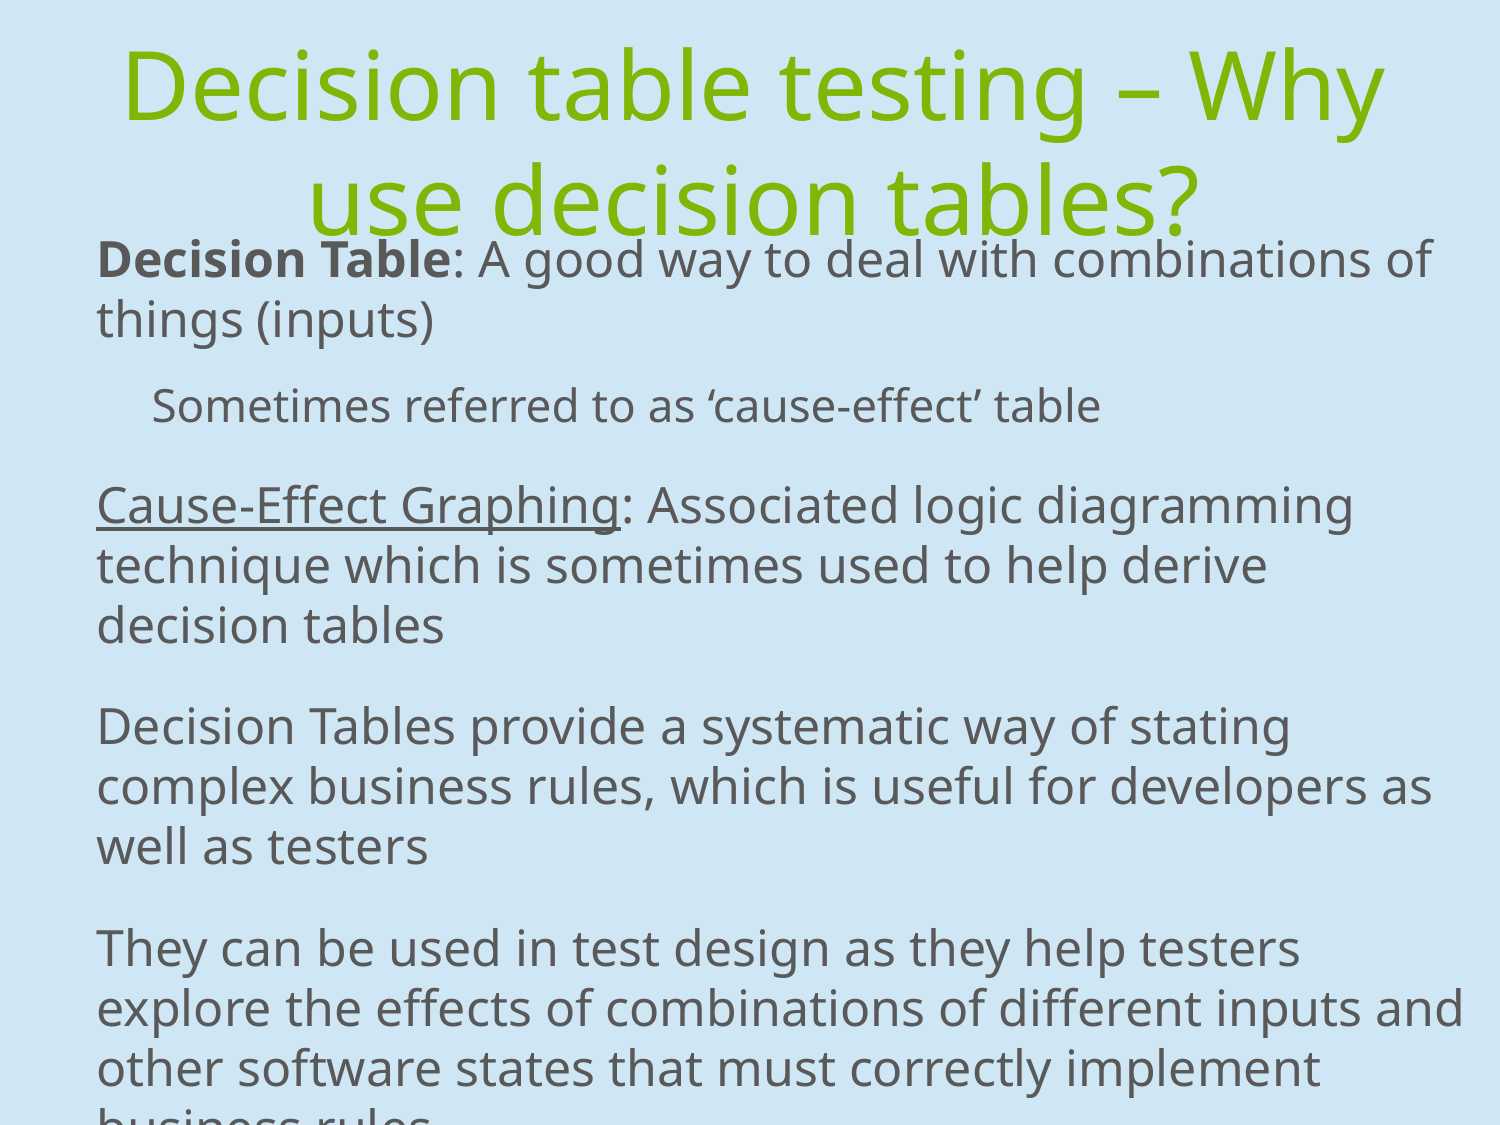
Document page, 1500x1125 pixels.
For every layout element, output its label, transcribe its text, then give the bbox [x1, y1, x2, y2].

title Decision table testing – Why use decision tables? [24, 17, 1483, 219]
list Decision Table: A good way to deal with combinations of things (inputs) Sometimes referred to as ‘cause-effect’ table Cause-Effect Graphing: Associated logic diagramming technique which is sometimes used to help derive decision tables Decision Tables provide a systematic way of stating complex business rules, which is useful for developers as well as testers They can be used in test design as they help testers explore the effects of combinations of different inputs and other software states that must correctly implement business rules We have to be satisfied with testing just a small subset of combinations but making the choice of which combinations to test and which to leave out is not trivial We need a logical method to select these combinations Decision Tables aid the systematic selection of effective test cases and have the added positive side-effect of finding problems and ambiguities in the specifications [24, 219, 1483, 1100]
